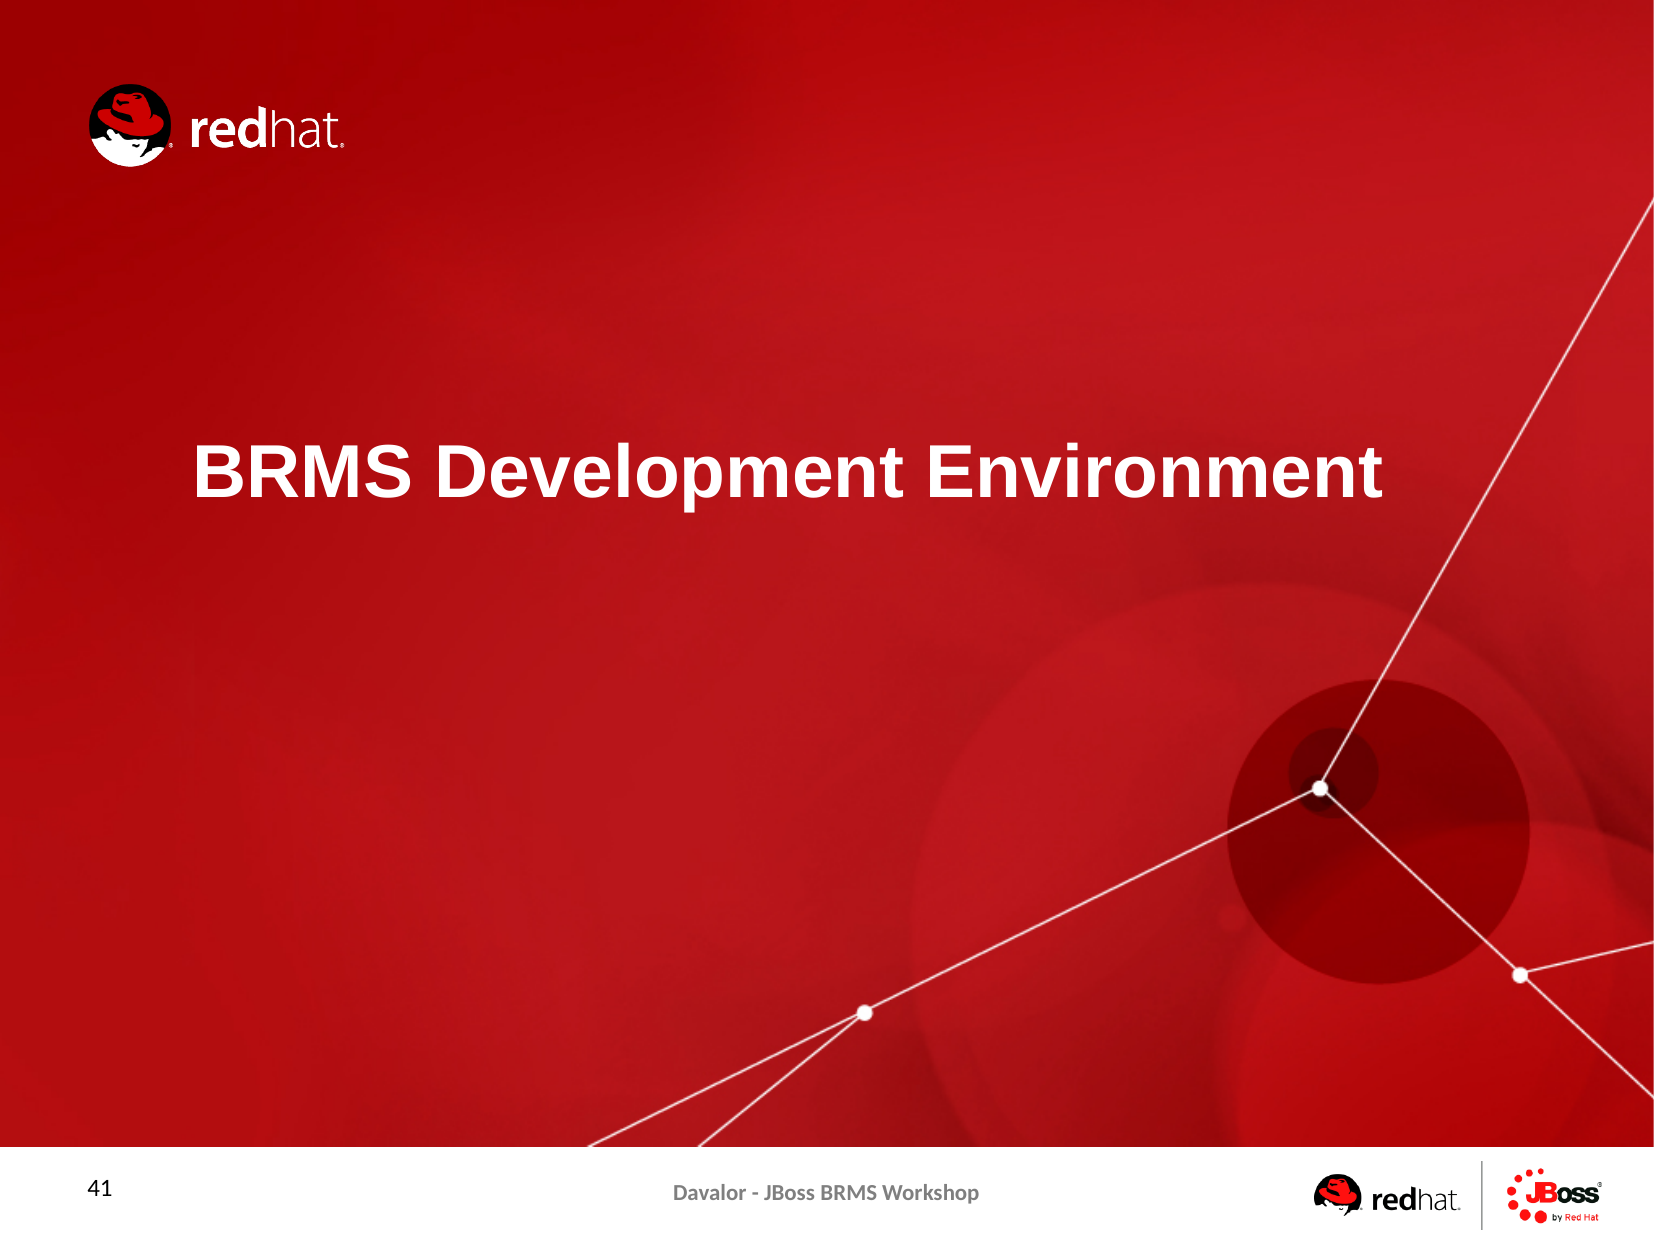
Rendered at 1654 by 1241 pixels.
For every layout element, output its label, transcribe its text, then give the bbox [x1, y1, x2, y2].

picture [0, 0, 1654, 1147]
picture [1314, 1161, 1602, 1230]
text_box BRMS Development Environment [178, 418, 1445, 703]
